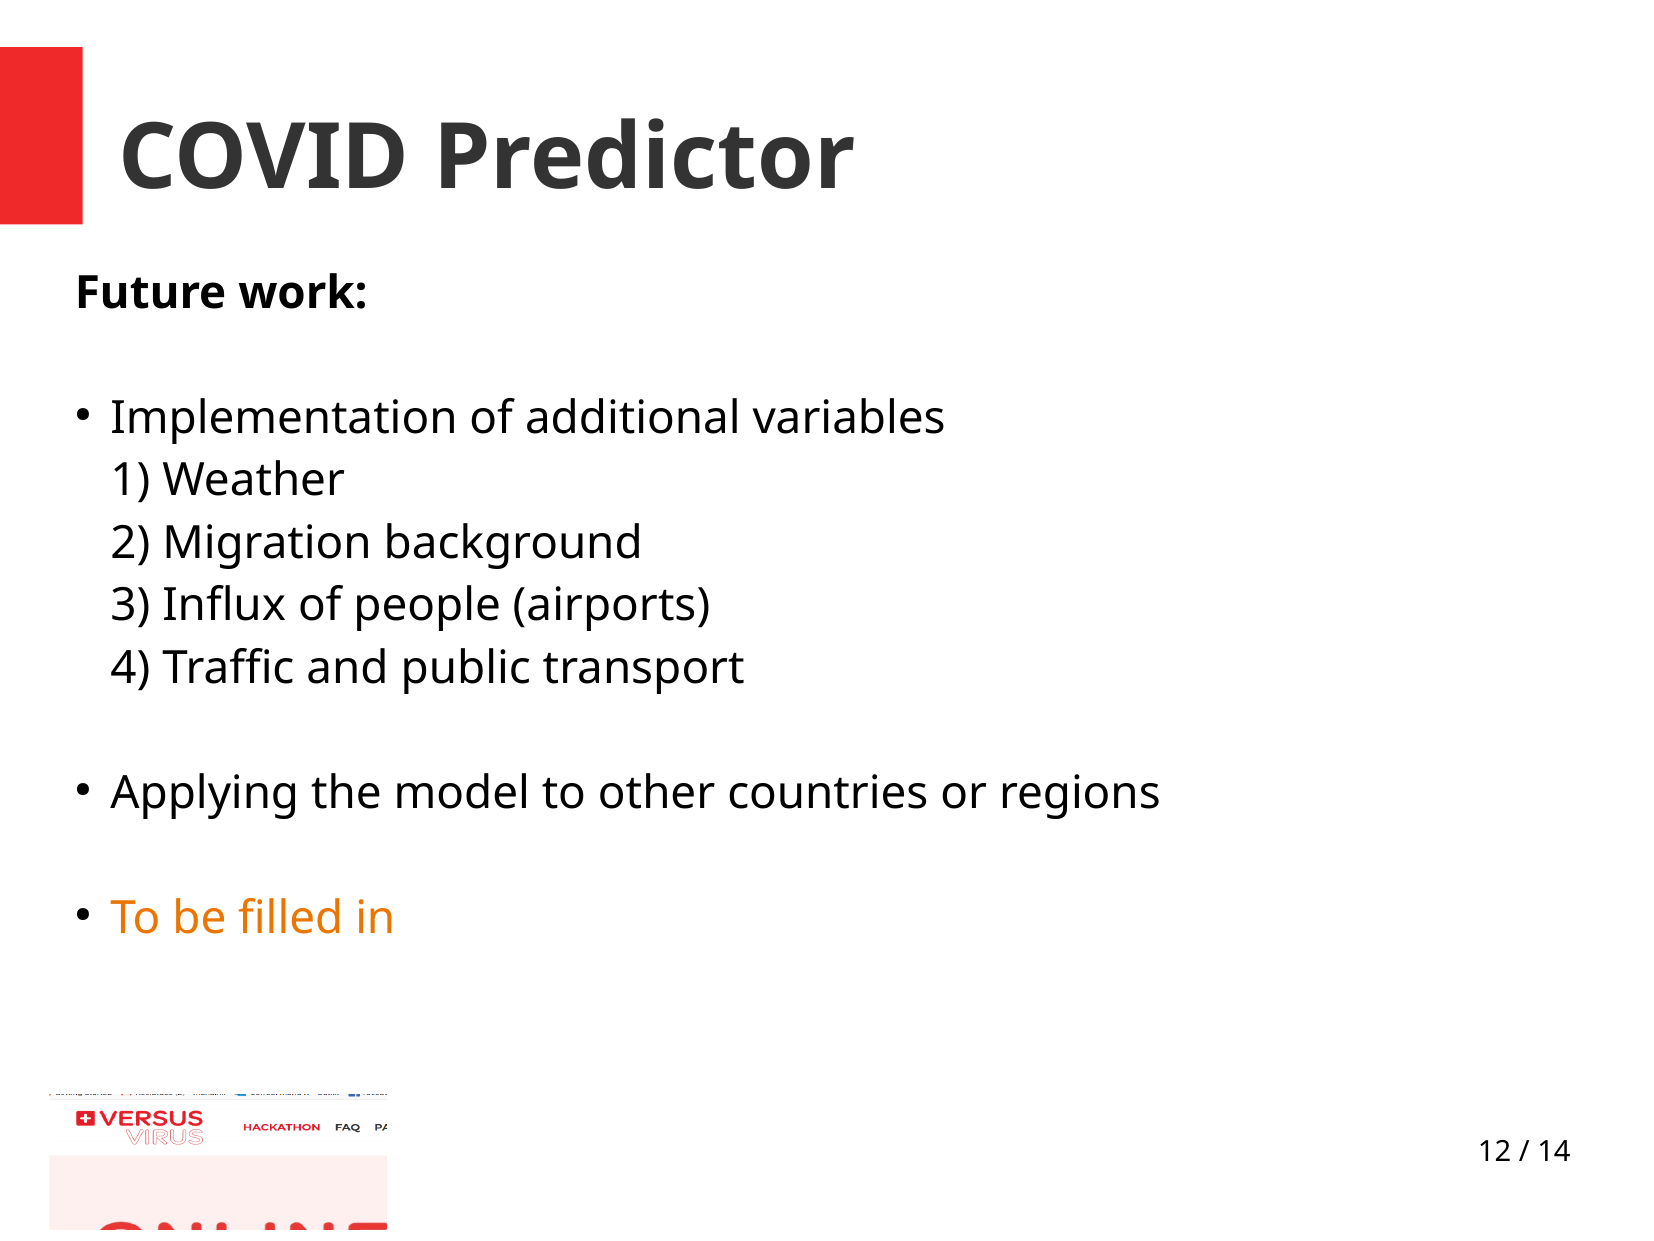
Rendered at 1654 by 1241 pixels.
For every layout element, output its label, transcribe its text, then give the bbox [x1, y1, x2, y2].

picture [49, 1094, 60, 1230]
title COVID Predictor [118, 49, 1571, 251]
text_box Future work: Implementation of additional variables Weather Migration background Influx of people (airports) Traffic and public transport Applying the model to other countries or regions To be filled in [60, 251, 1581, 1241]
